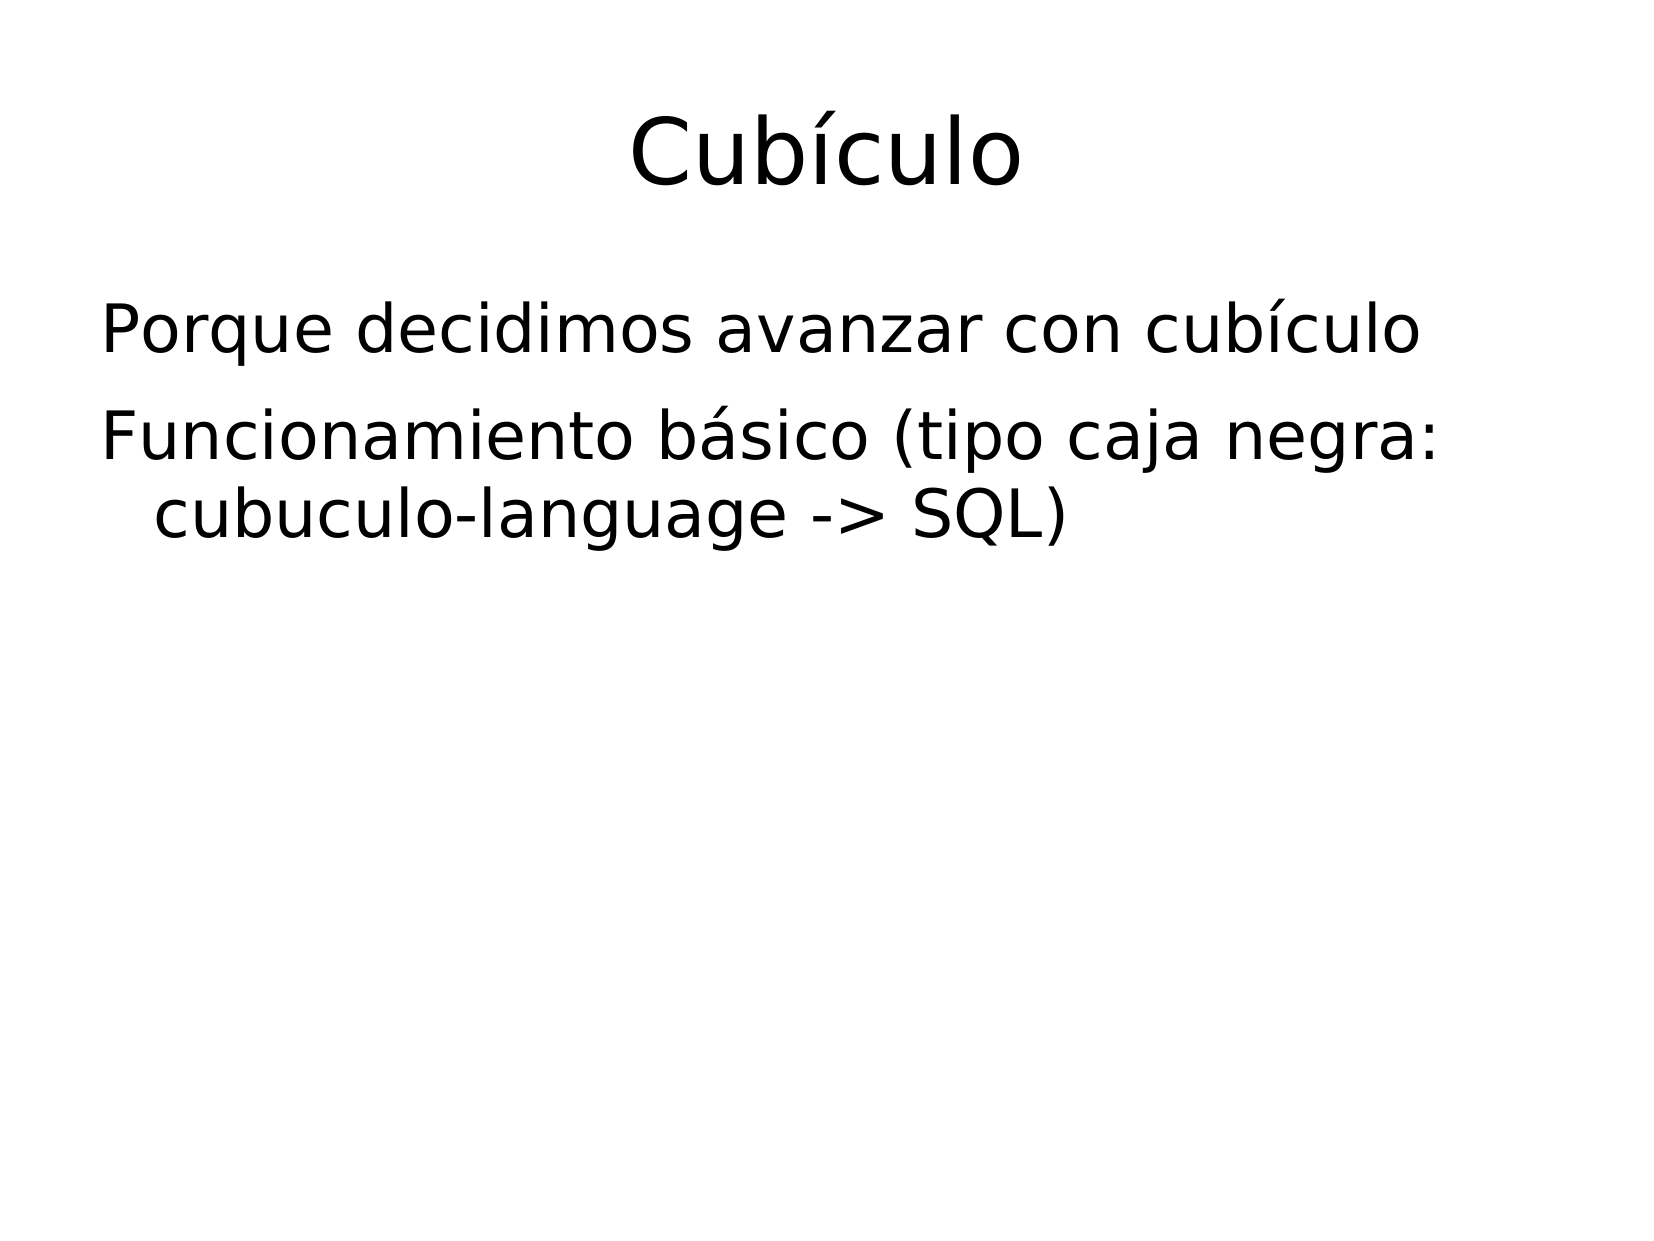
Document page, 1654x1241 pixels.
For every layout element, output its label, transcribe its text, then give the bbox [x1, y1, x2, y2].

list Porque decidimos avanzar con cubículo Funcionamiento básico (tipo caja negra: cubuculo-language -> SQL) [82, 290, 1571, 1094]
title Cubículo [82, 56, 1571, 250]
